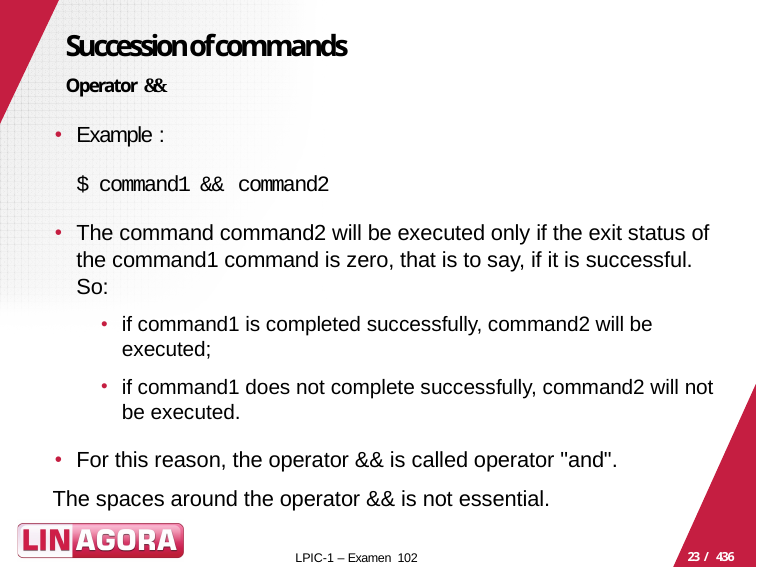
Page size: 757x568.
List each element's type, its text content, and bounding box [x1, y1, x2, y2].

text_box Example : $ command1 && command2 The command command2 will be executed only if the exit status of the command1 command is zero, that is to say, if it is successful. So: if command1 is completed successfully, command2 will be executed; if command1 does not complete successfully, command2 will not be executed. For this reason, the operator && is called operator "and". The spaces around the operator && is not essential. [52, 120, 727, 512]
slide_number <numéro> / 436 [683, 549, 747, 568]
title Succession of commands Operator && [63, 26, 692, 120]
footer LPIC-1 – Examen 102 [293, 549, 420, 568]
text_box [17, 519, 184, 562]
picture [0, 0, 352, 352]
